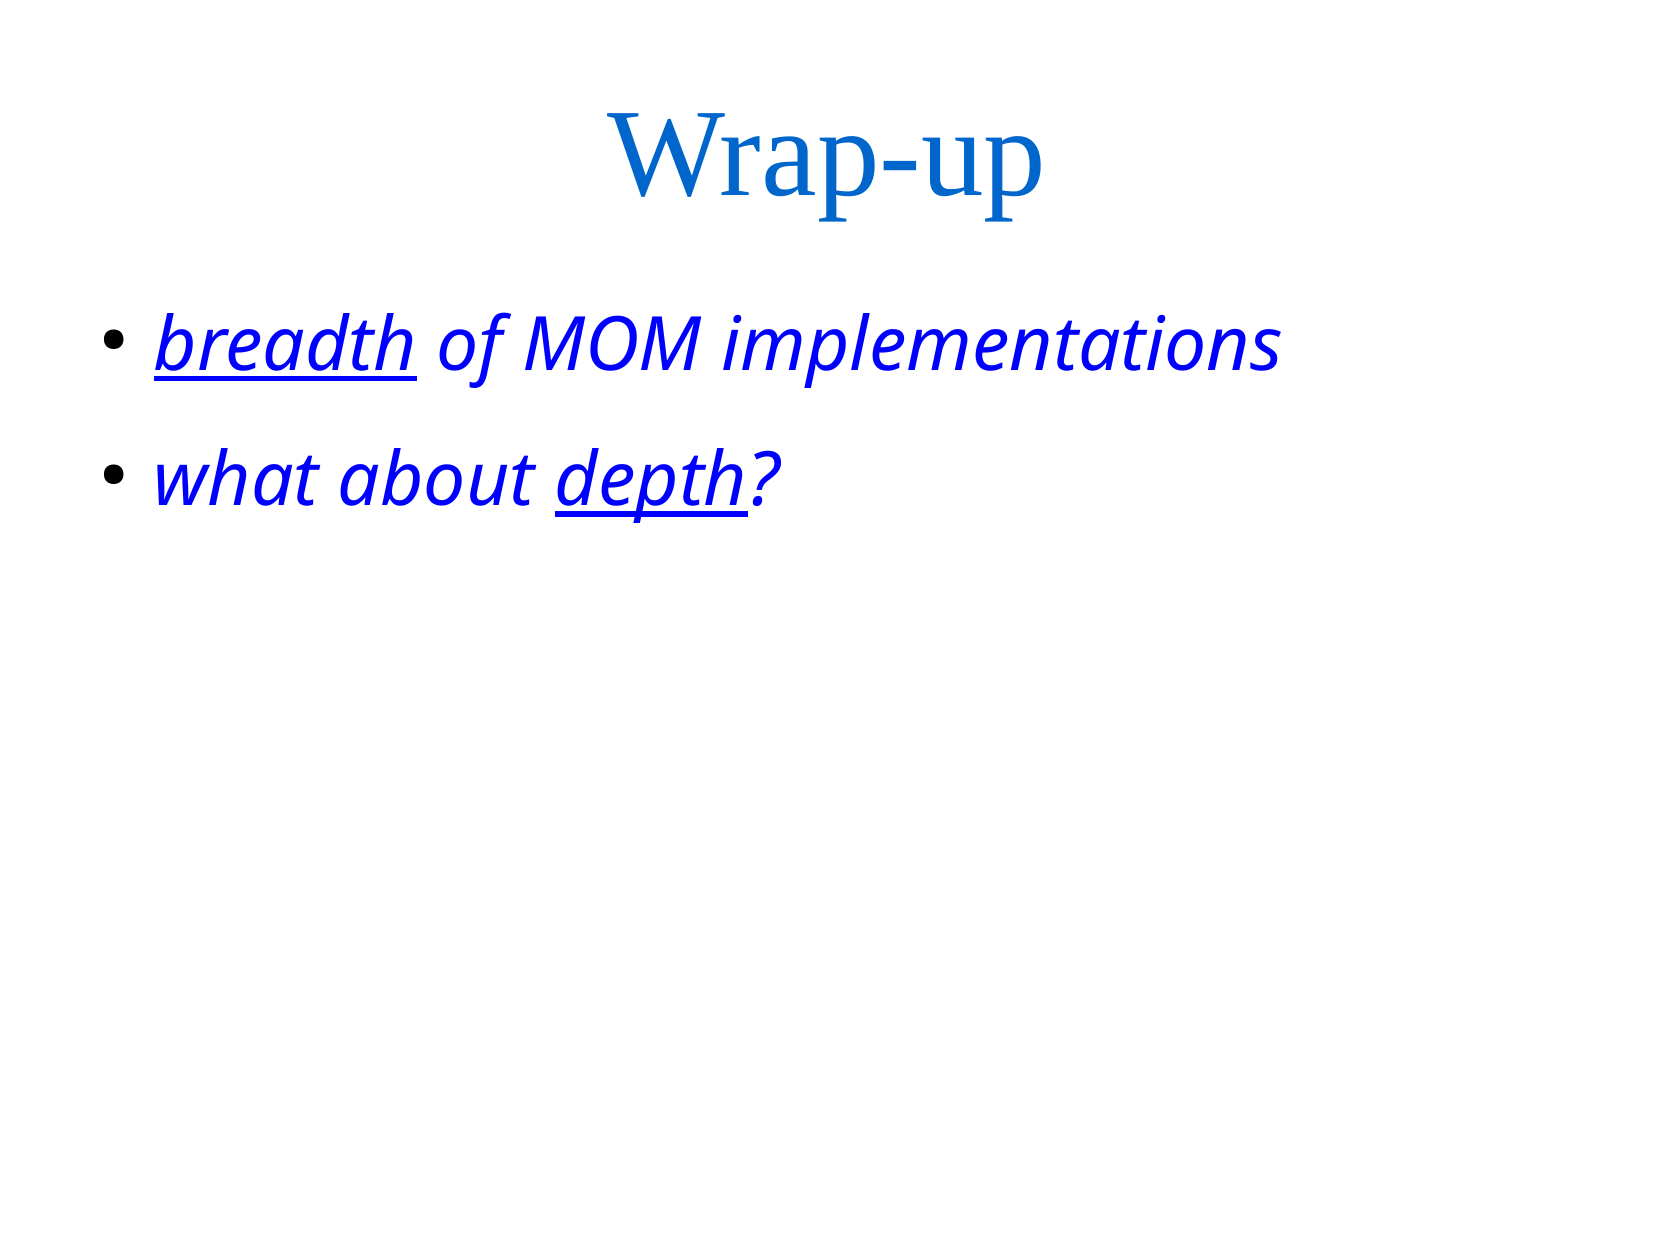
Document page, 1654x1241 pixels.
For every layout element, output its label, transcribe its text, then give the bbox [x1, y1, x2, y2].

list breadth of MOM implementations what about depth? [82, 290, 1538, 1111]
title Wrap-up [82, 49, 1571, 257]
